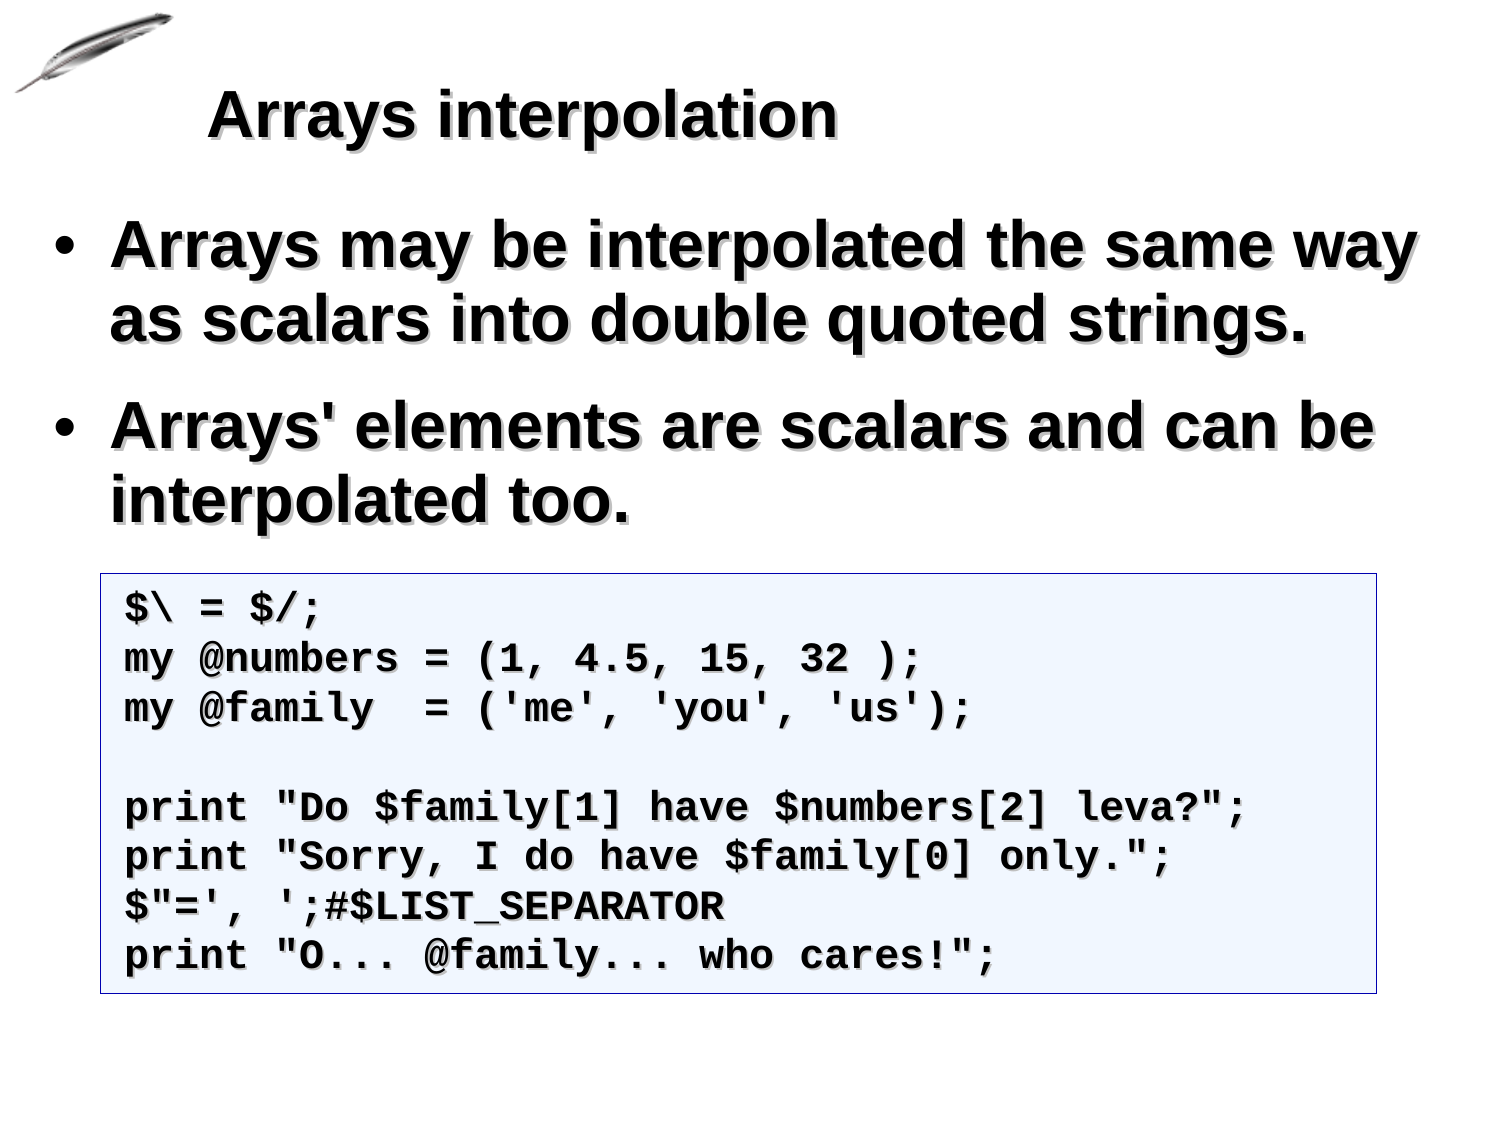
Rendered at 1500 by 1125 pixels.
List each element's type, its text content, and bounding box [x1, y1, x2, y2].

text_box $\ = $/; my @numbers = (1, 4.5, 15, 32 ); my @family = ('me', 'you', 'us'); print "Do $family[1] have $numbers[2] leva?"; print "Sorry, I do have $family[0] only."; $"=', ';#$LIST_SEPARATOR print "O... @family... who cares!"; [100, 572, 1377, 994]
list Arrays may be interpolated the same way as scalars into double quoted strings. Arrays' elements are scalars and can be interpolated too. [53, 207, 1447, 1084]
title Arrays interpolation [206, 0, 1418, 207]
picture [11, 11, 179, 95]
